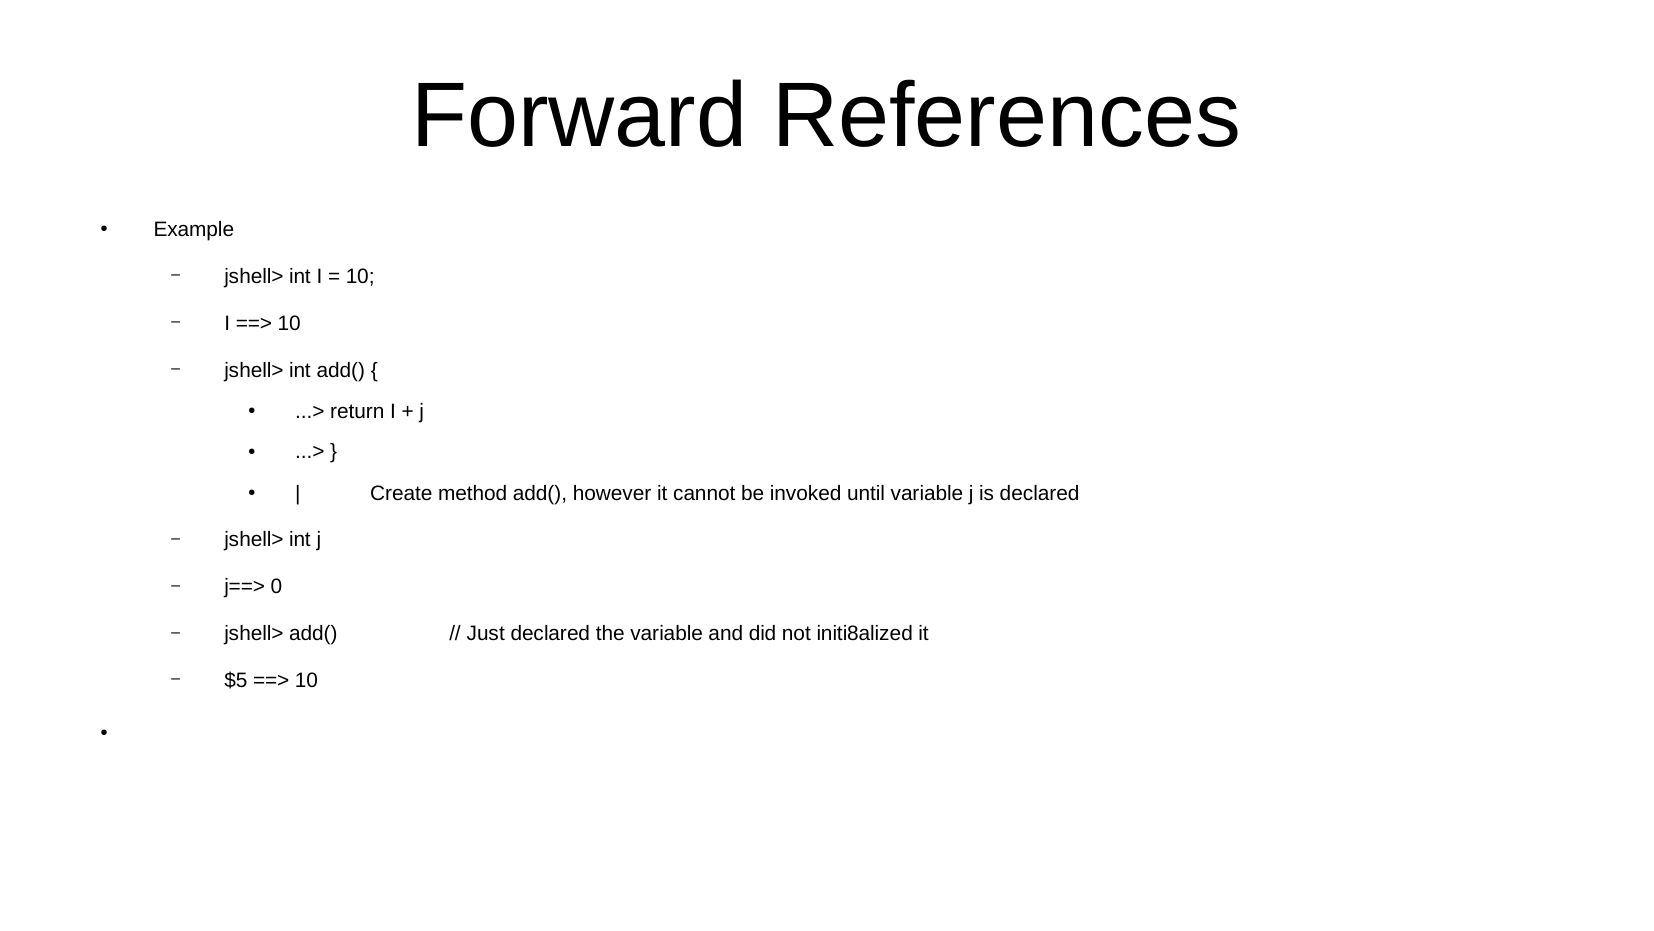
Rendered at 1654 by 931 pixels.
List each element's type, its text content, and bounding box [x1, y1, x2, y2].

list Example jshell> int I = 10; I ==> 10 jshell> int add() { ...> return I + j ...> } | Create method add(), however it cannot be invoked until variable j is declared jshell> int j j==> 0 jshell> add() // Just declared the variable and did not initi8alized it $5 ==> 10 [82, 217, 1621, 916]
title Forward References [82, 37, 1571, 193]
